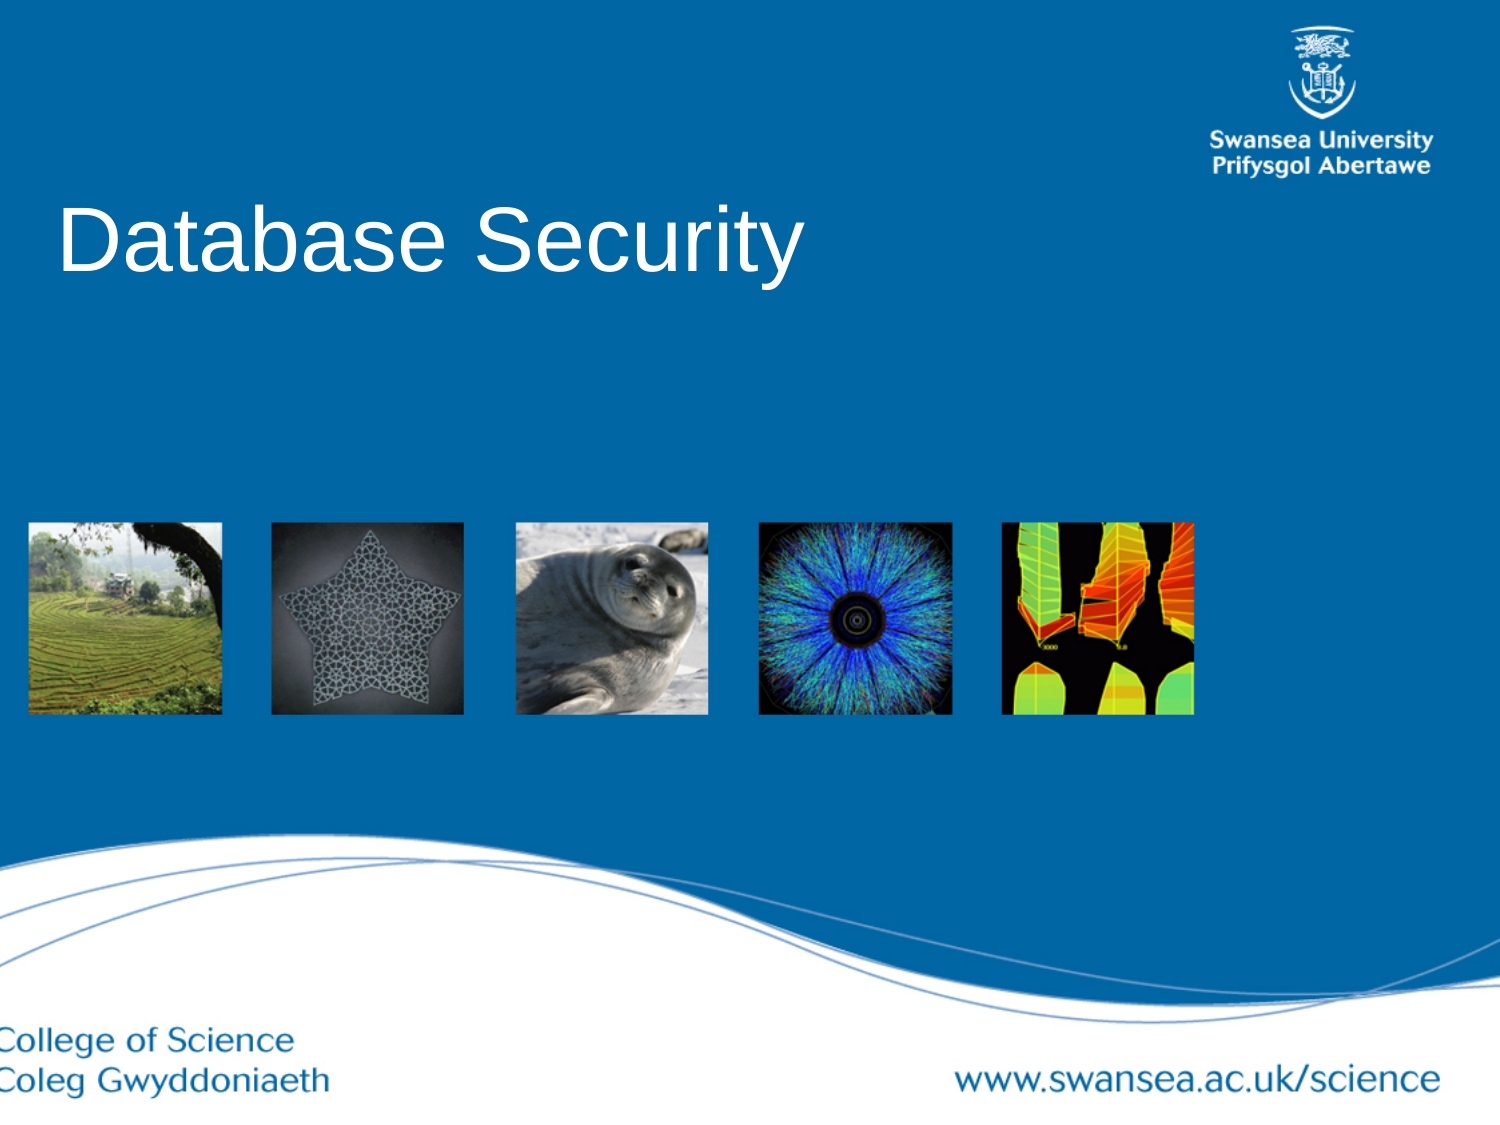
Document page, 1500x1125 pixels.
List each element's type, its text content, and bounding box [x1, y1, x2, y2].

picture [0, 0, 1500, 1125]
text_box Database Security [41, 172, 1164, 298]
